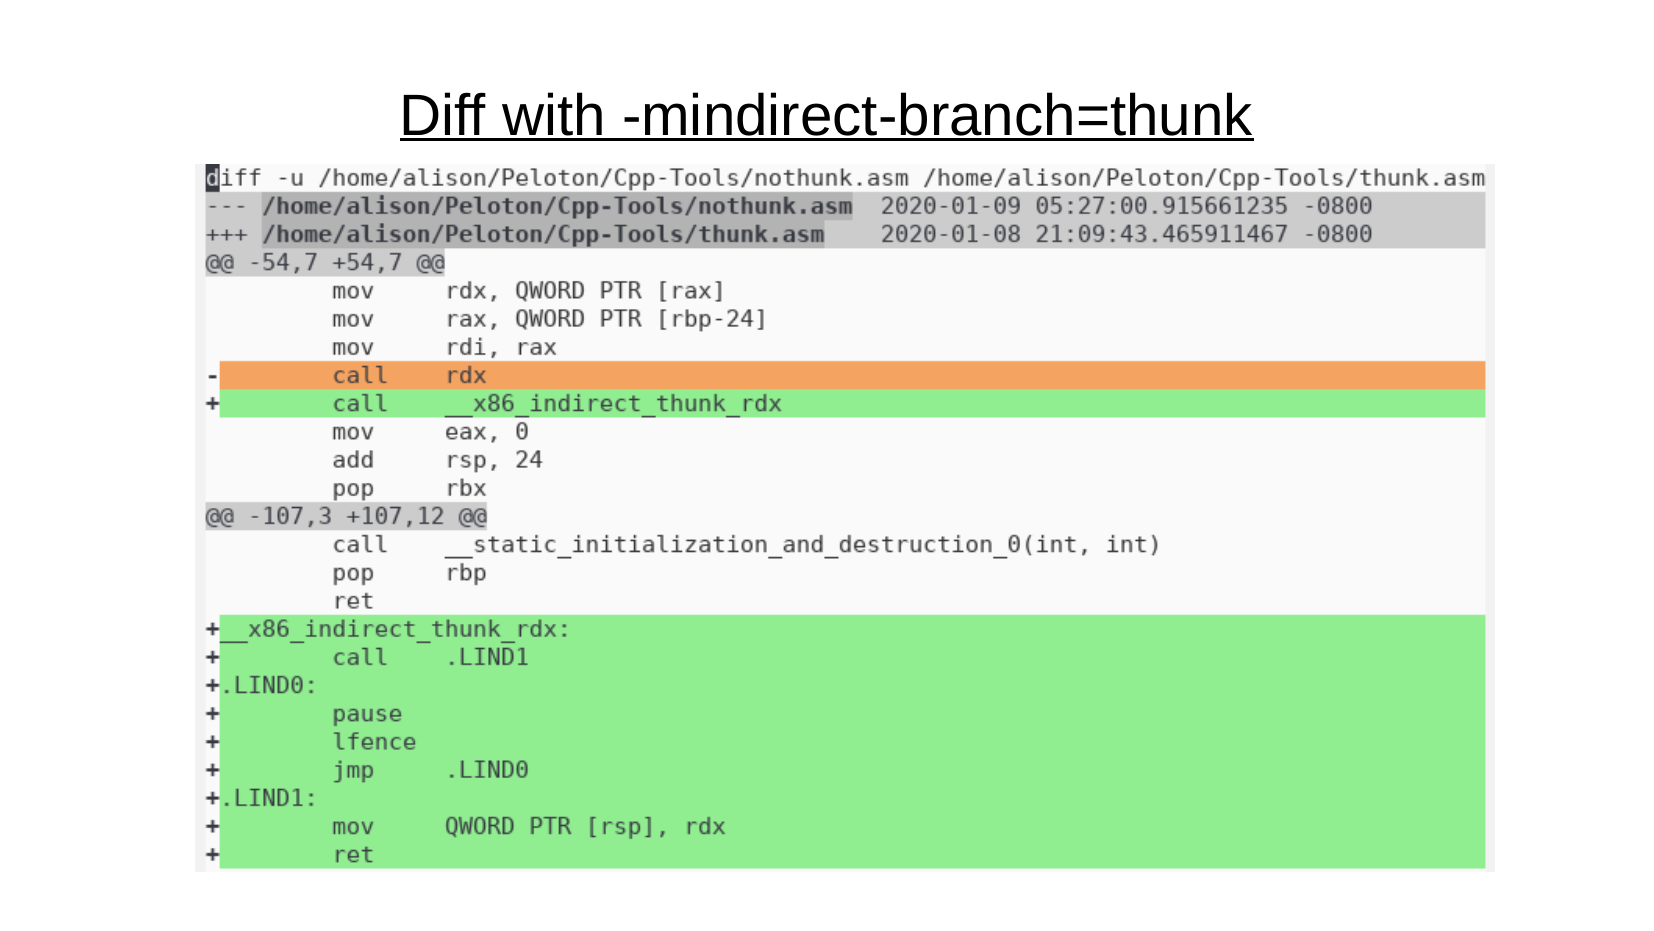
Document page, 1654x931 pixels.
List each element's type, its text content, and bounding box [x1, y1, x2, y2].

title Diff with -mindirect-branch=thunk [82, 37, 1571, 193]
picture [195, 164, 1495, 872]
